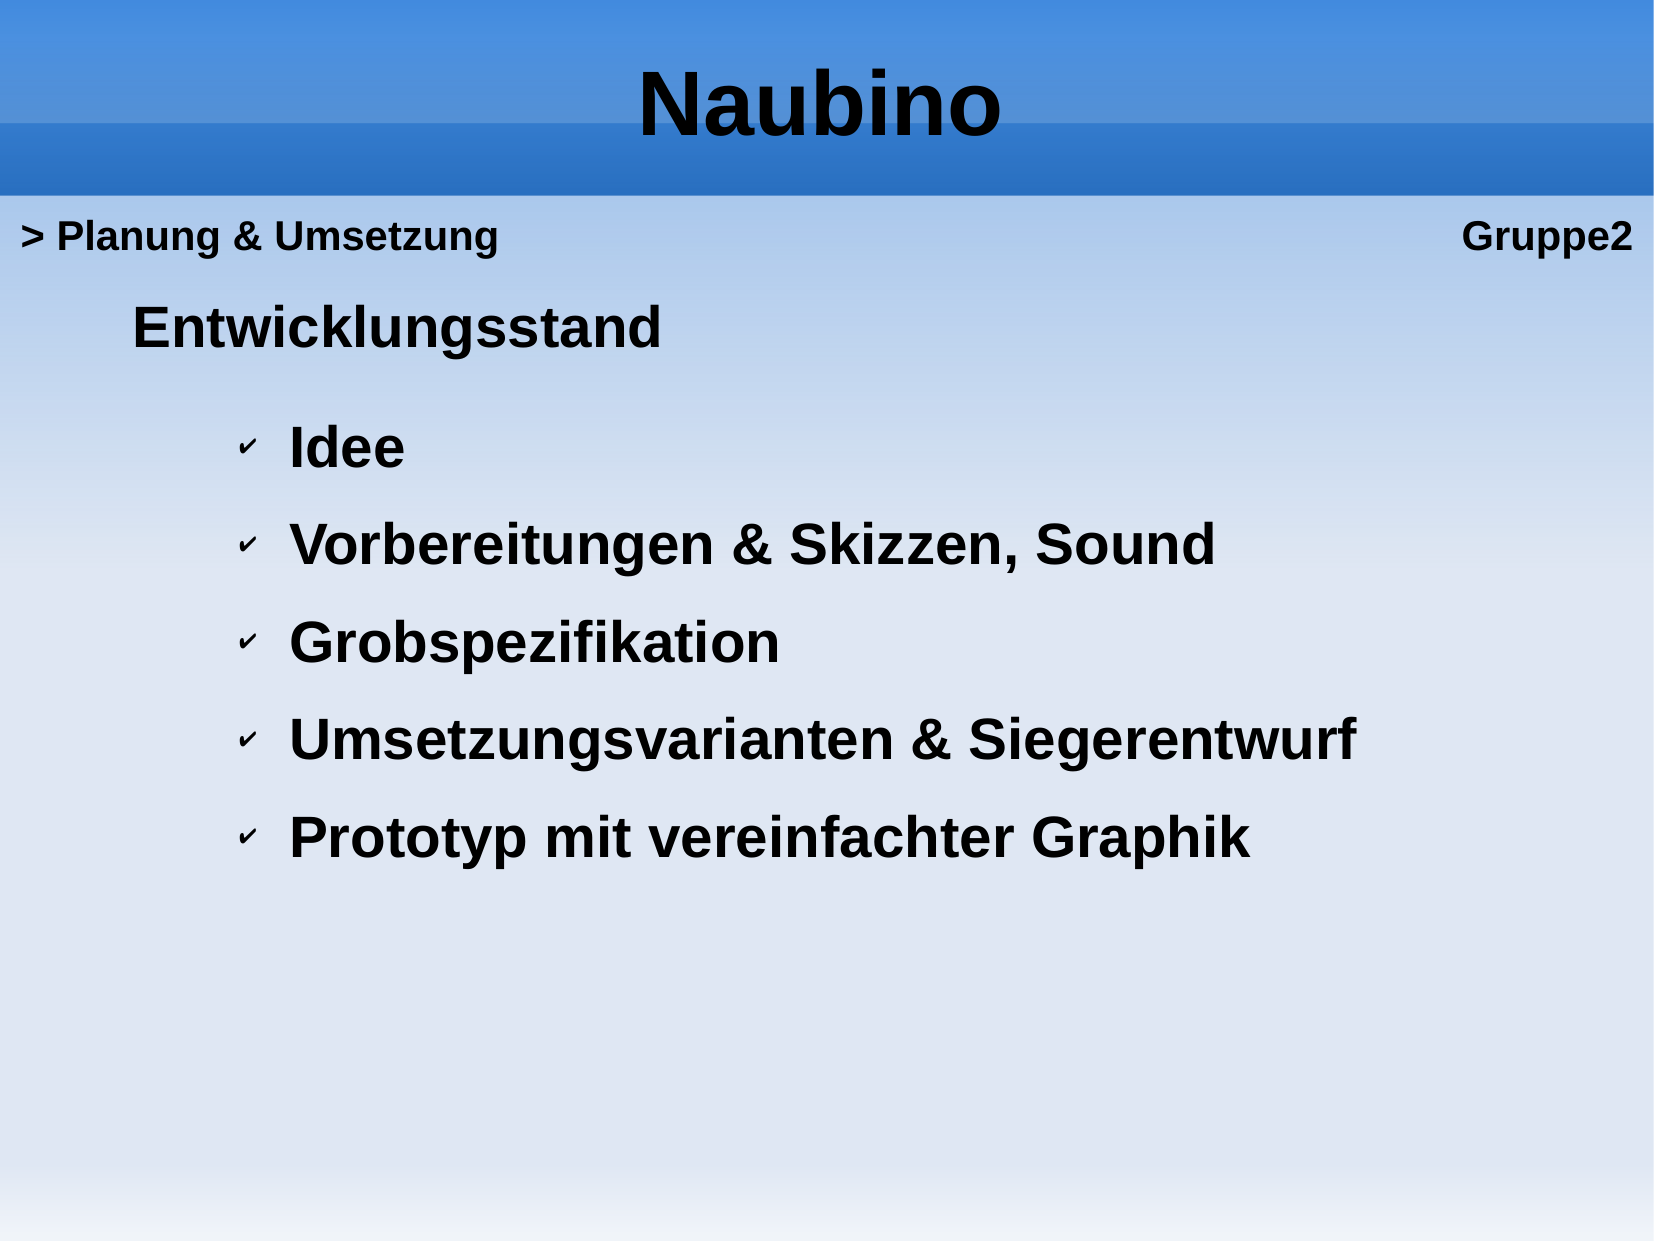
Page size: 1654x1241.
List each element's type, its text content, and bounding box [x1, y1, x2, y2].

picture [0, 0, 1654, 1241]
text_box Idee Vorbereitungen & Skizzen, Sound Grobspezifikation Umsetzungsvarianten & Siegerentwurf Prototyp mit vereinfachter Graphik [224, 375, 1374, 845]
text_box Gruppe2 [1446, 205, 1649, 268]
text_box > Planung & Umsetzung [5, 205, 515, 268]
text_box Entwicklungsstand [117, 287, 679, 368]
title Naubino [76, 0, 1565, 208]
